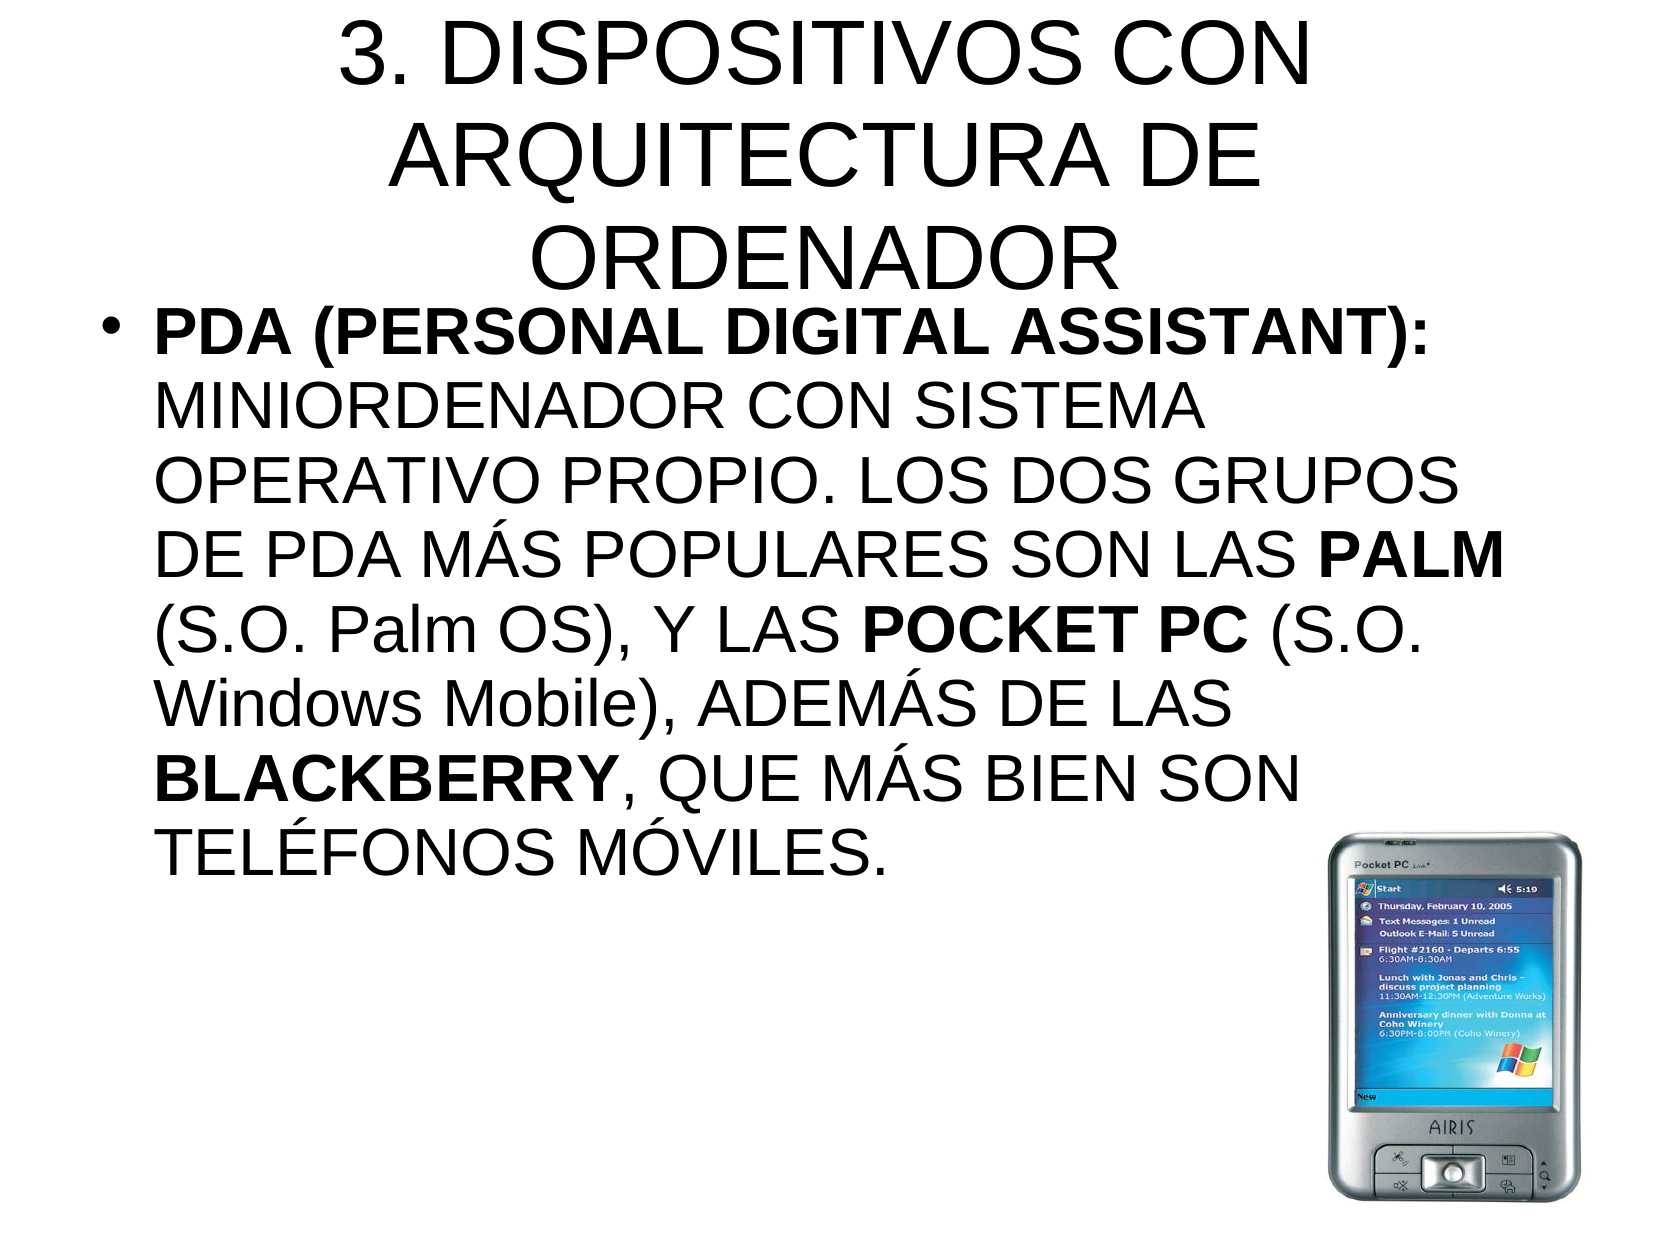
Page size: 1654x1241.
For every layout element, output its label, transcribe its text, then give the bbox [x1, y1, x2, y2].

list PDA (PERSONAL DIGITAL ASSISTANT): MINIORDENADOR CON SISTEMA OPERATIVO PROPIO. LOS DOS GRUPOS DE PDA MÁS POPULARES SON LAS PALM (S.O. Palm OS), Y LAS POCKET PC (S.O. Windows Mobile), ADEMÁS DE LAS BLACKBERRY, QUE MÁS BIEN SON TELÉFONOS MÓVILES. [82, 290, 1571, 1109]
title 3. DISPOSITIVOS CON ARQUITECTURA DE ORDENADOR [82, 0, 1571, 290]
picture [1299, 823, 1599, 1211]
